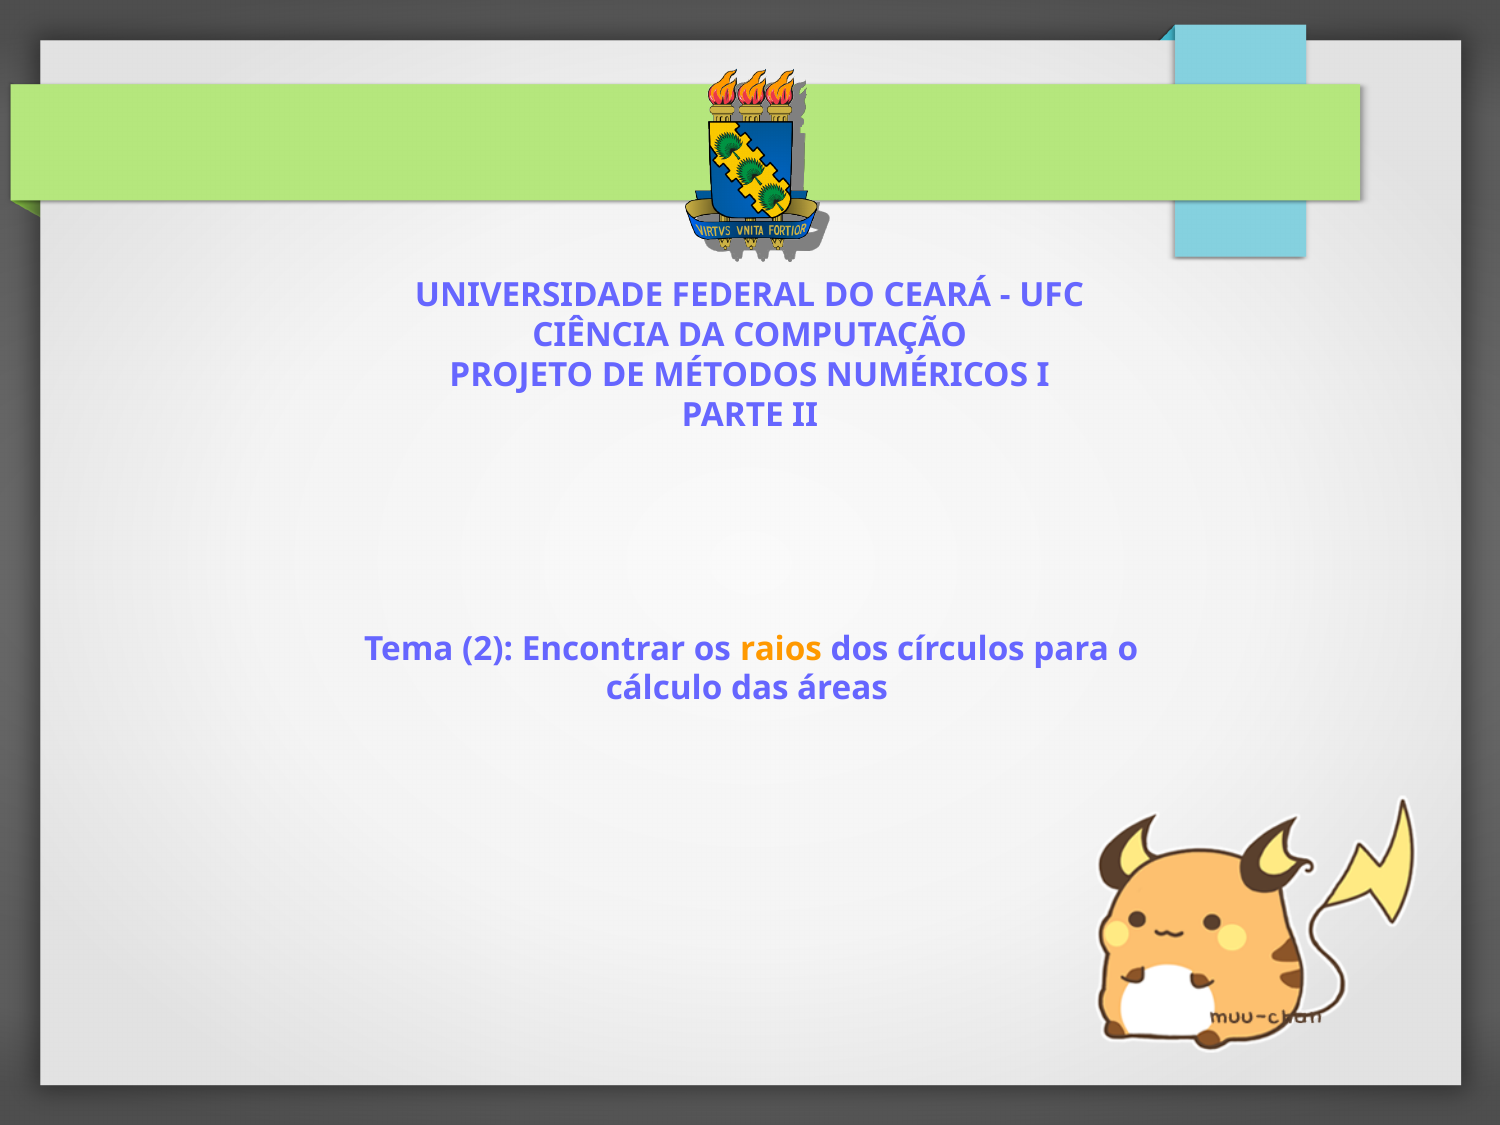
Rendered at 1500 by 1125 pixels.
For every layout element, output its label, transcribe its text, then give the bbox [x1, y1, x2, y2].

text_box Tema (2): Encontrar os raios dos círculos para o cálculo das áreas [325, 611, 1178, 751]
text_box UNIVERSIDADE FEDERAL DO CEARÁ - UFC CIÊNCIA DA COMPUTAÇÃO PROJETO DE MÉTODOS NUMÉRICOS I PARTE II [324, 257, 1176, 398]
picture [0, 0, 1500, 1125]
